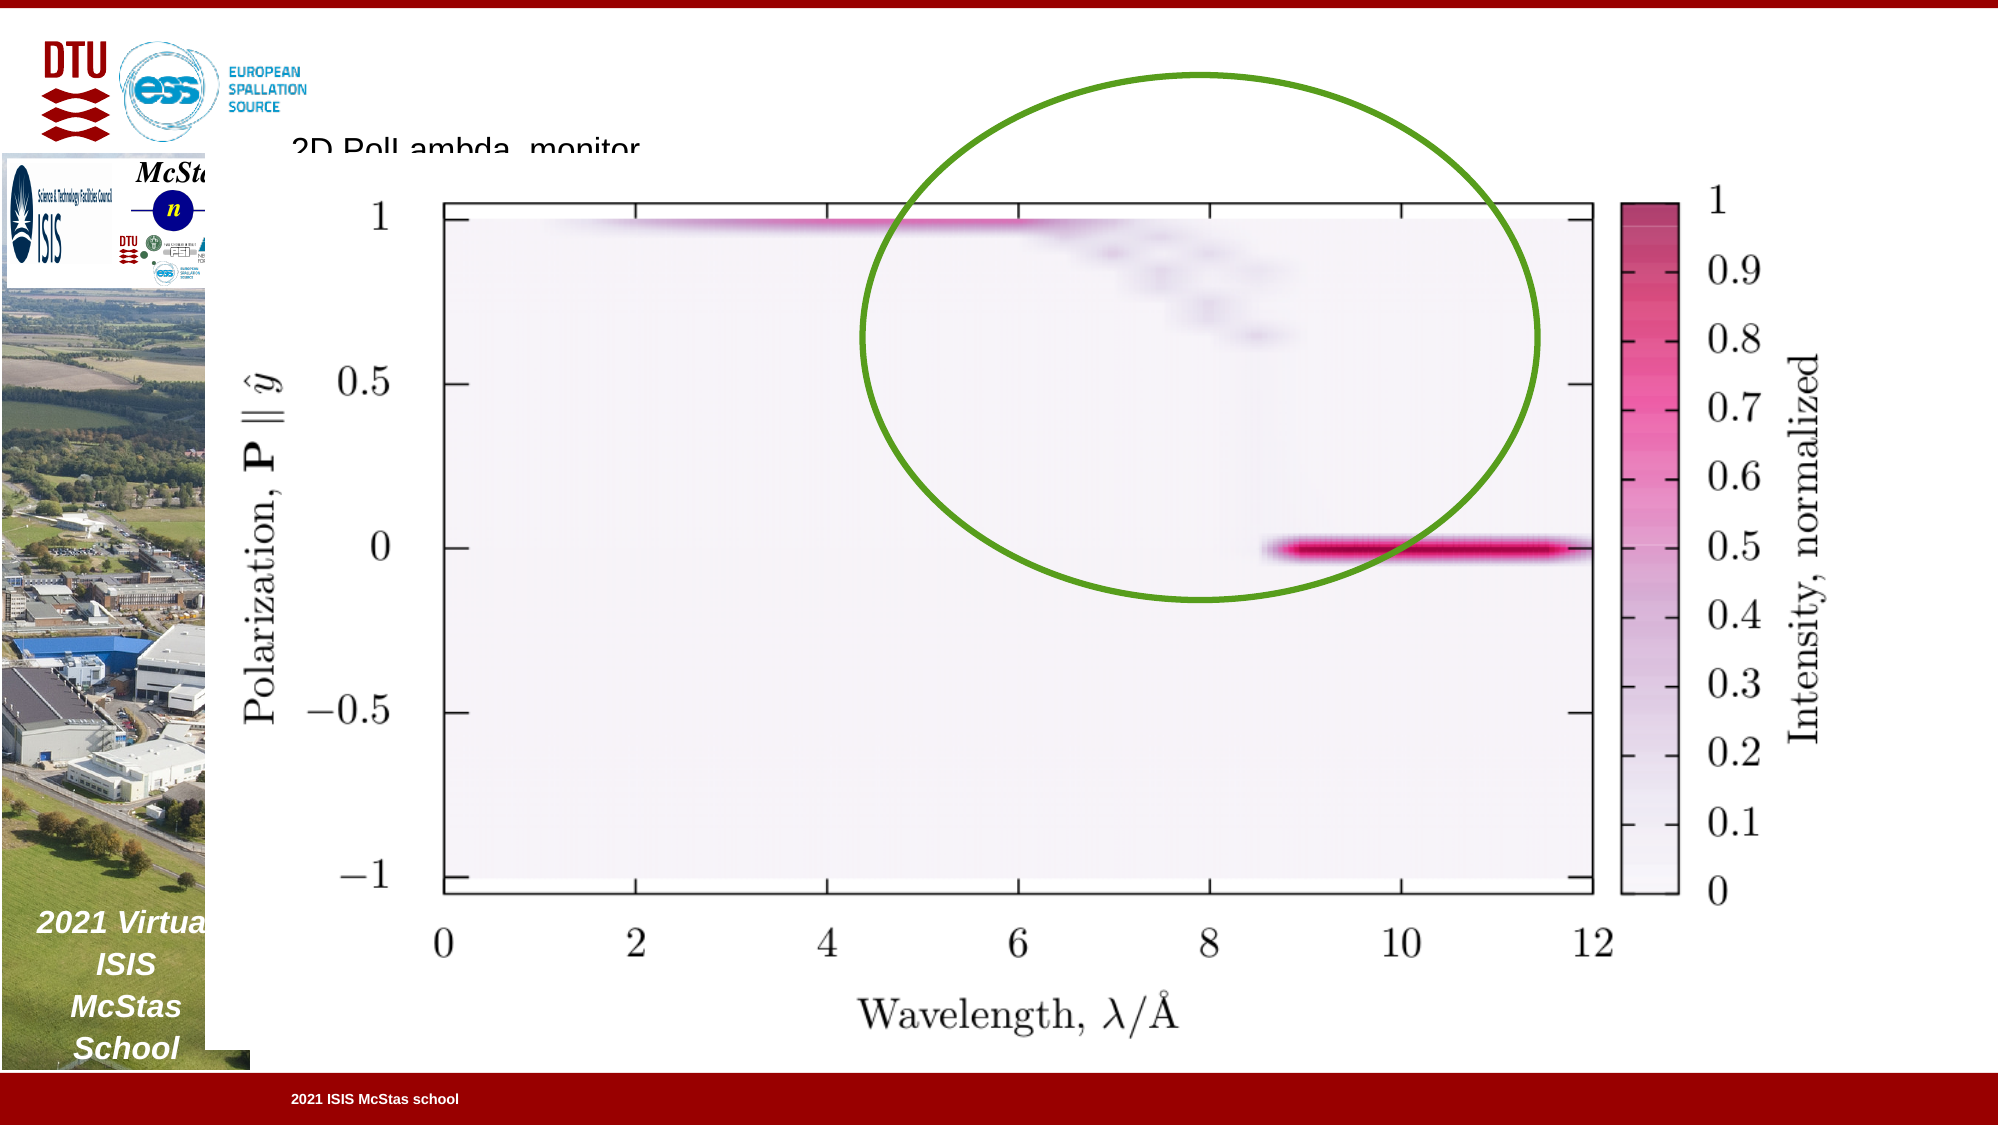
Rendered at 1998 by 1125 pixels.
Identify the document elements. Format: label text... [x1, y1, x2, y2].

picture [866, 153, 1534, 596]
picture [119, 41, 307, 142]
title 2D PolLambda_monitor [967, 79, 1433, 153]
title 2D PolLambda_monitor [291, 69, 1819, 153]
picture [2, 153, 1838, 1070]
